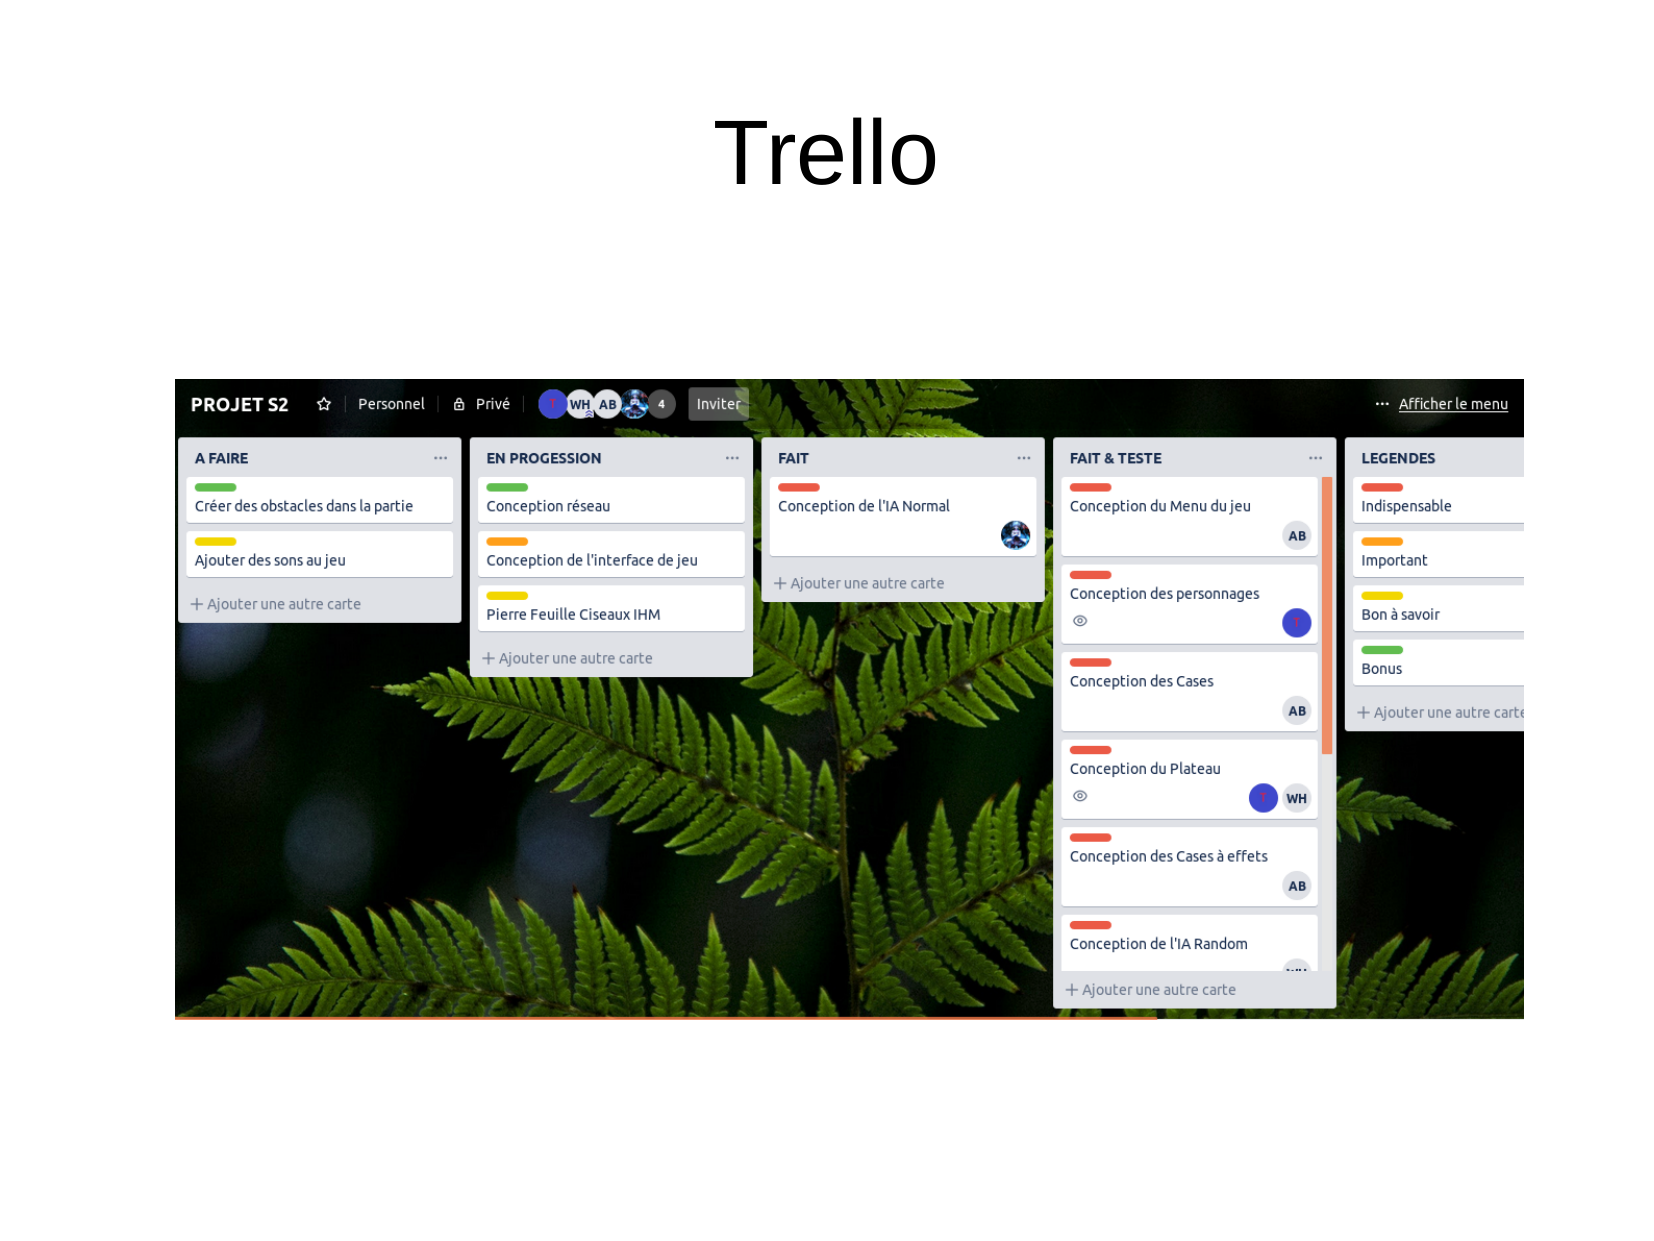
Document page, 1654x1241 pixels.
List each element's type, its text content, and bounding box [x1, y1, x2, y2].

title Trello [82, 49, 1571, 257]
picture [175, 379, 1524, 1021]
